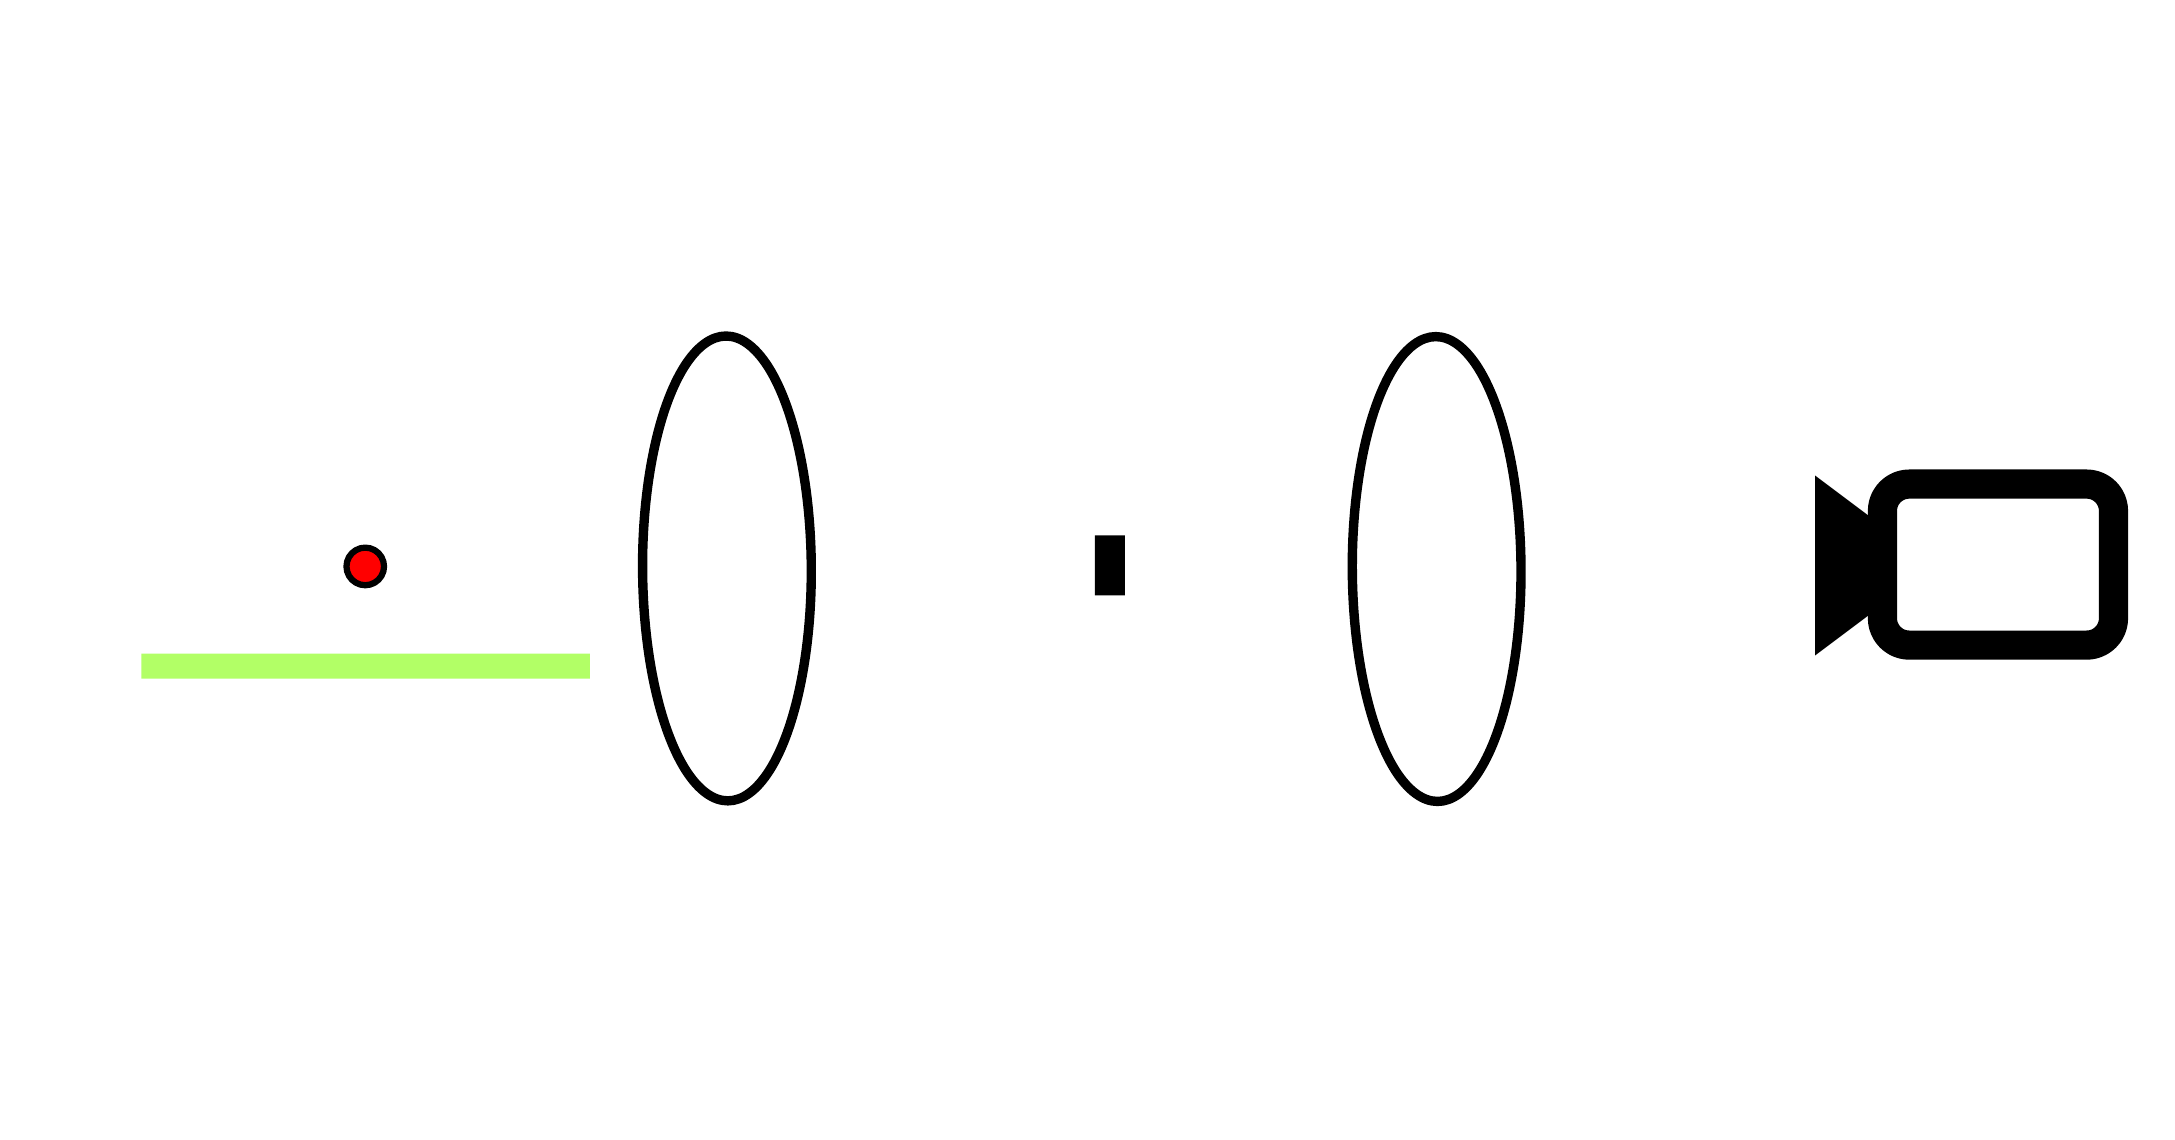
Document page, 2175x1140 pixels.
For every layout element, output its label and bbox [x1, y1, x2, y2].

text_box [642, 336, 812, 801]
text_box [1352, 336, 1522, 802]
text_box [1882, 484, 2114, 646]
text_box [1815, 475, 1876, 656]
text_box [346, 547, 385, 586]
text_box [1094, 535, 1125, 596]
